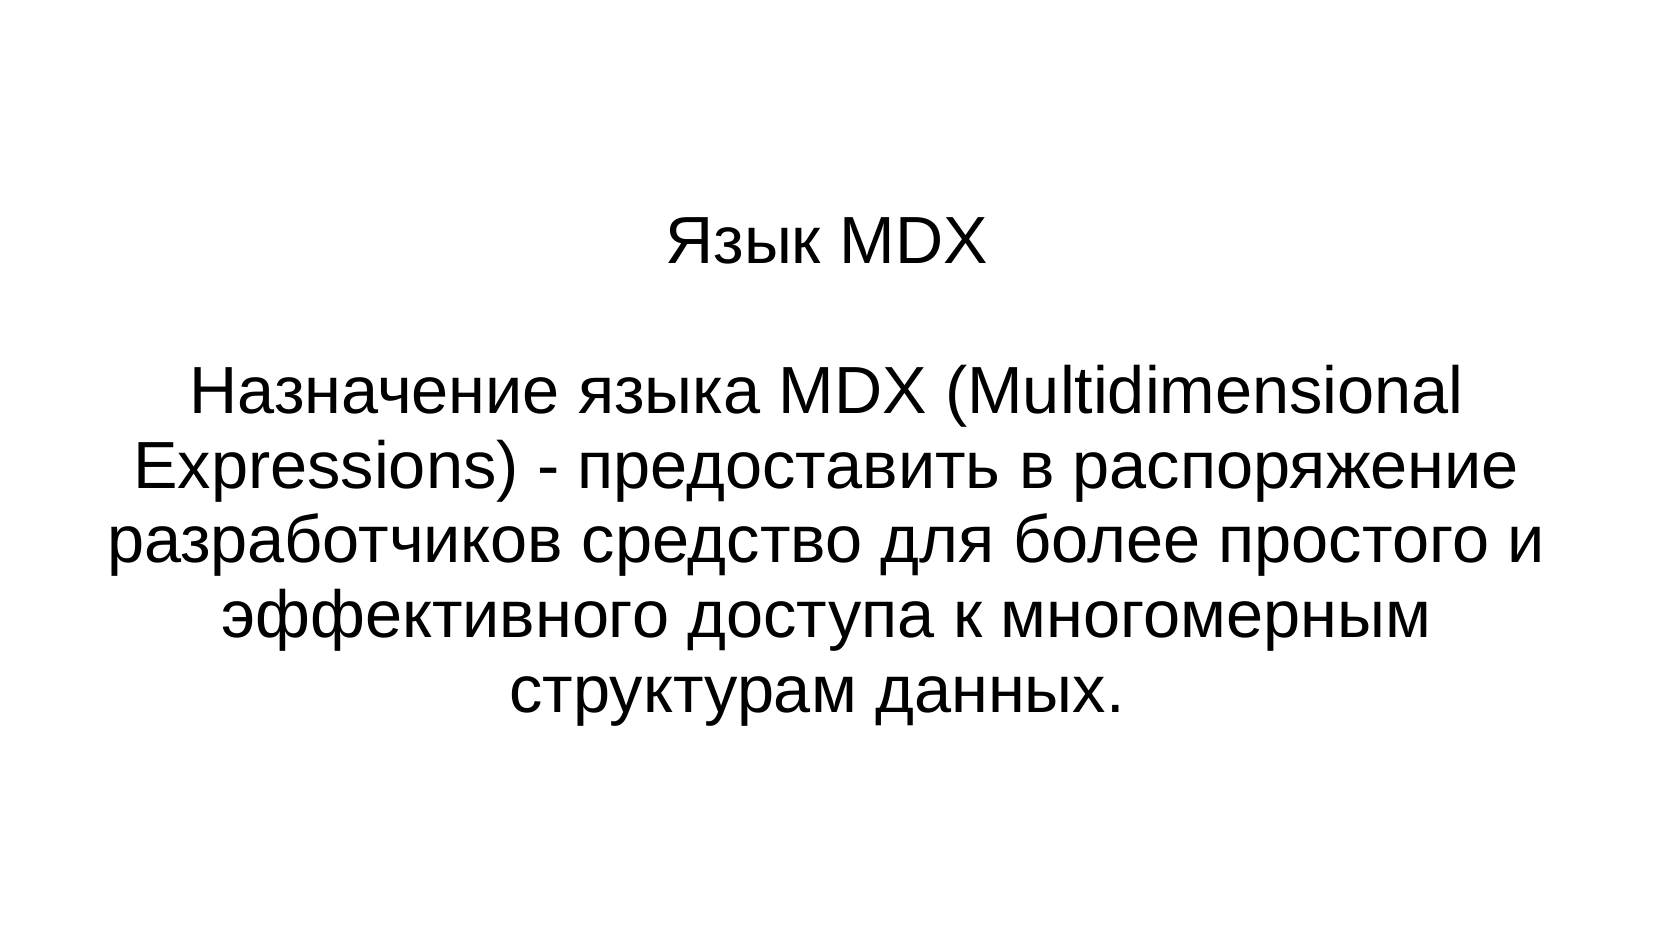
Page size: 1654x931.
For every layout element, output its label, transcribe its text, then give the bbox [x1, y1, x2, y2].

subtitle Язык MDX Назначение языка MDX (Multidimensional Expressions) - предоставить в распоряжение разработчиков средство для более простого и эффективного доступа к многомерным структурам данных. [82, 60, 1571, 871]
